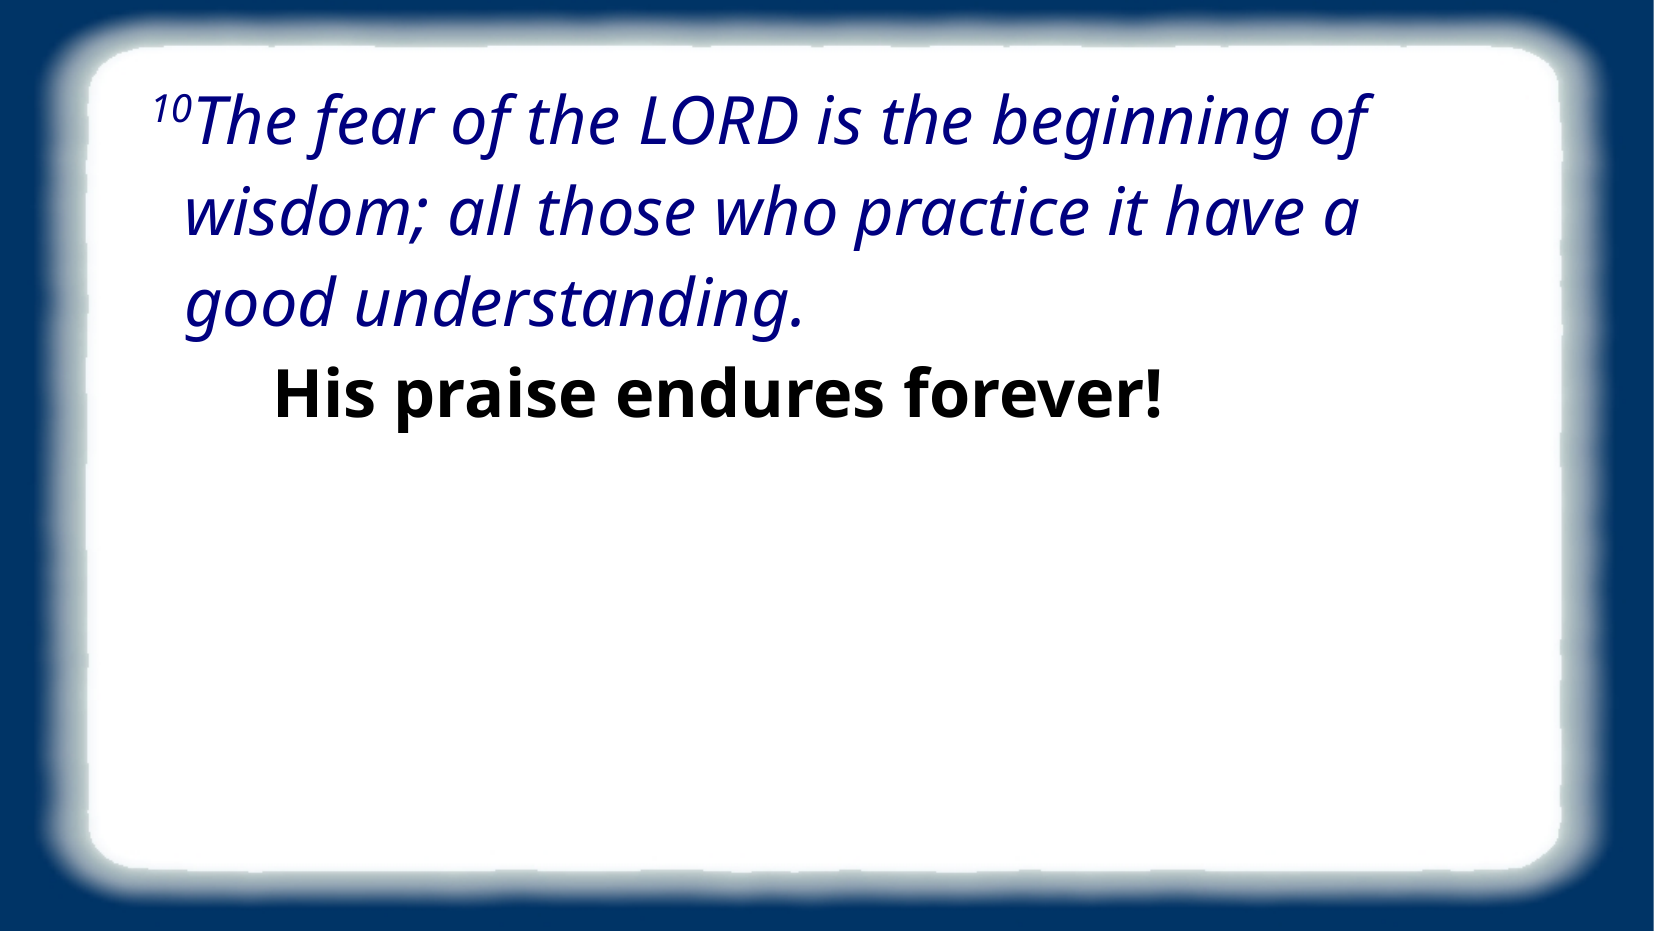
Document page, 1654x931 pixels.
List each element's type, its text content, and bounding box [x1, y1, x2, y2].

picture [0, 0, 1654, 931]
text_box 10The fear of the LORD is the beginning of wisdom; all those who practice it have a good understanding. His praise endures forever! [135, 66, 1516, 451]
